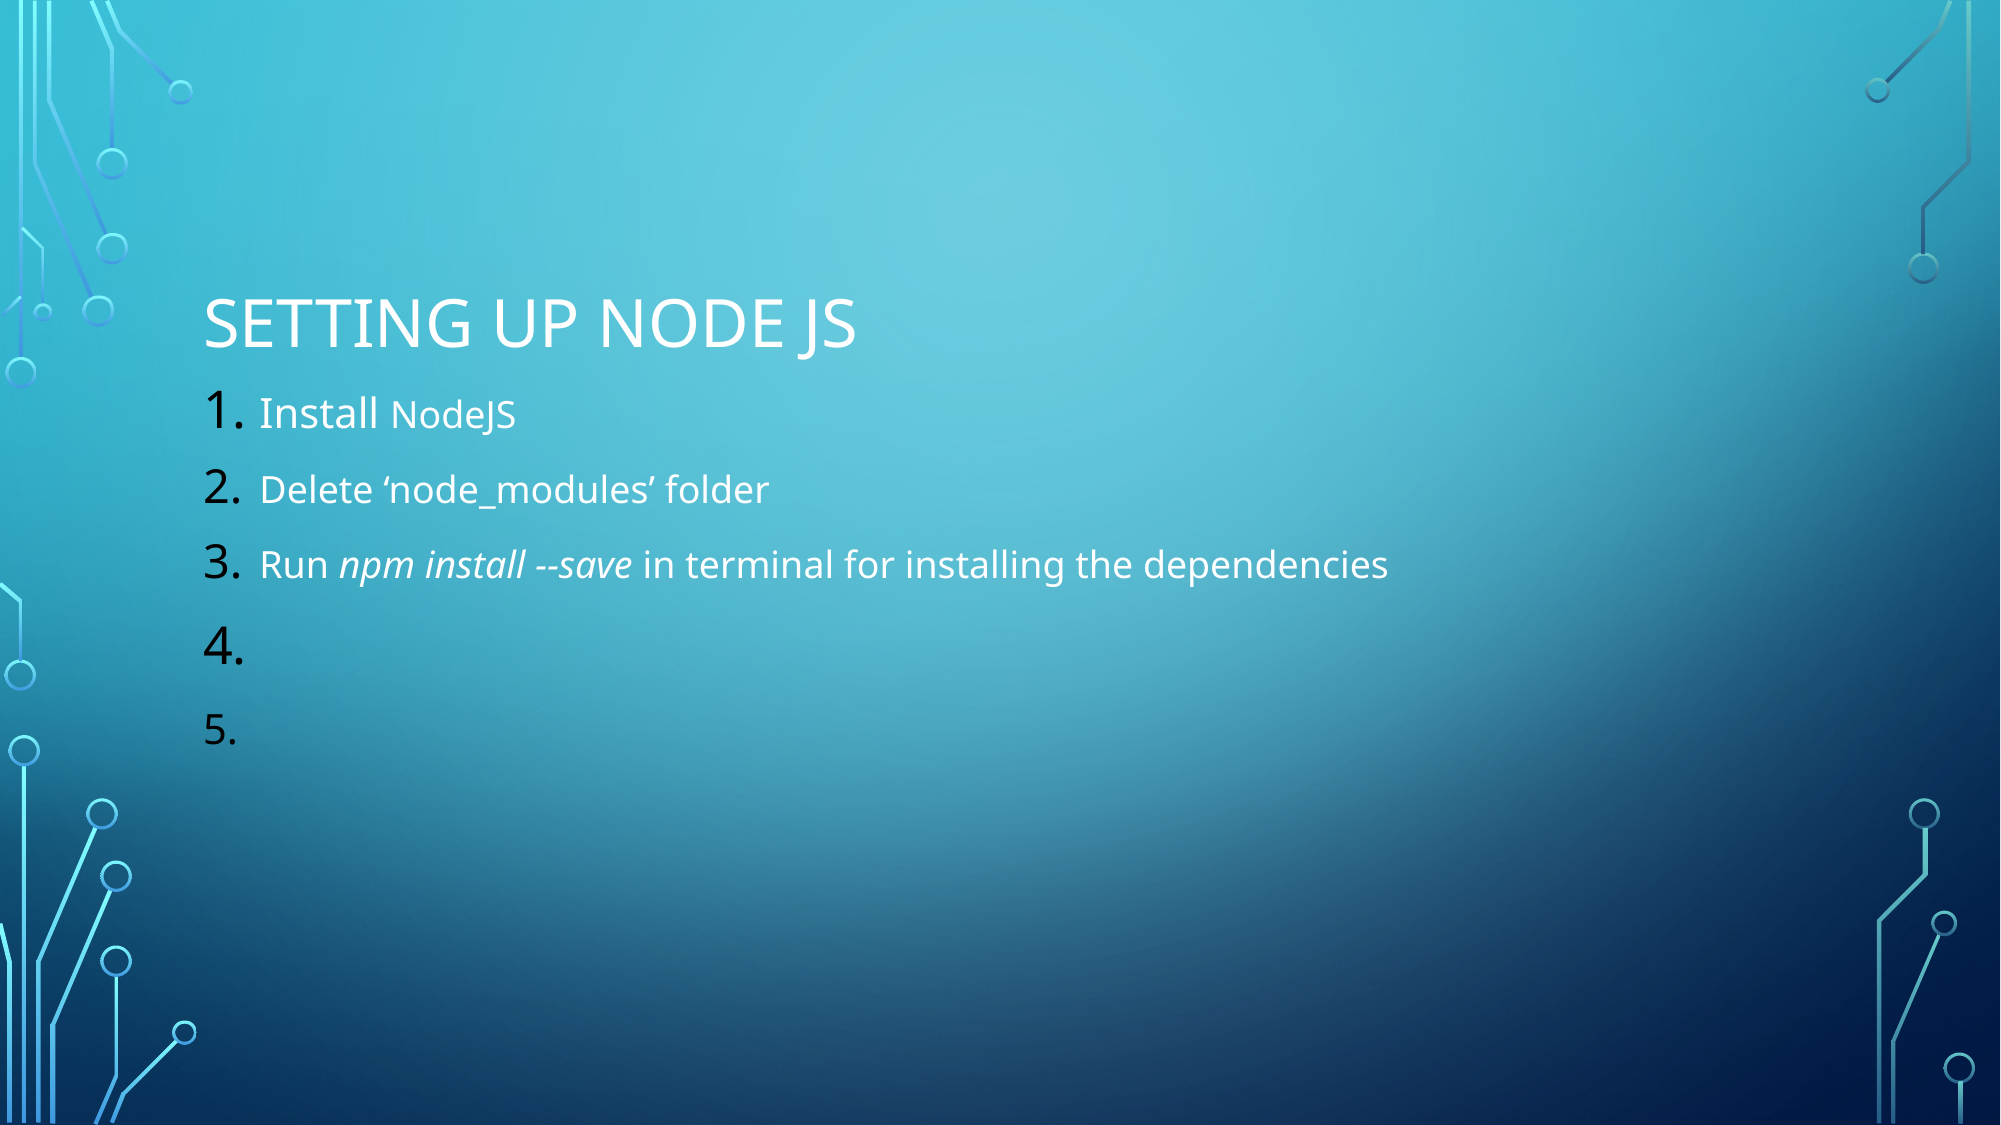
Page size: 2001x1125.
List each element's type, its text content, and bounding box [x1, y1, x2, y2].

title Setting up node js [188, 99, 1813, 369]
list Install NodeJS Delete ‘node_modules’ folder Run npm install --save in terminal for installing the dependencies [188, 369, 1813, 951]
